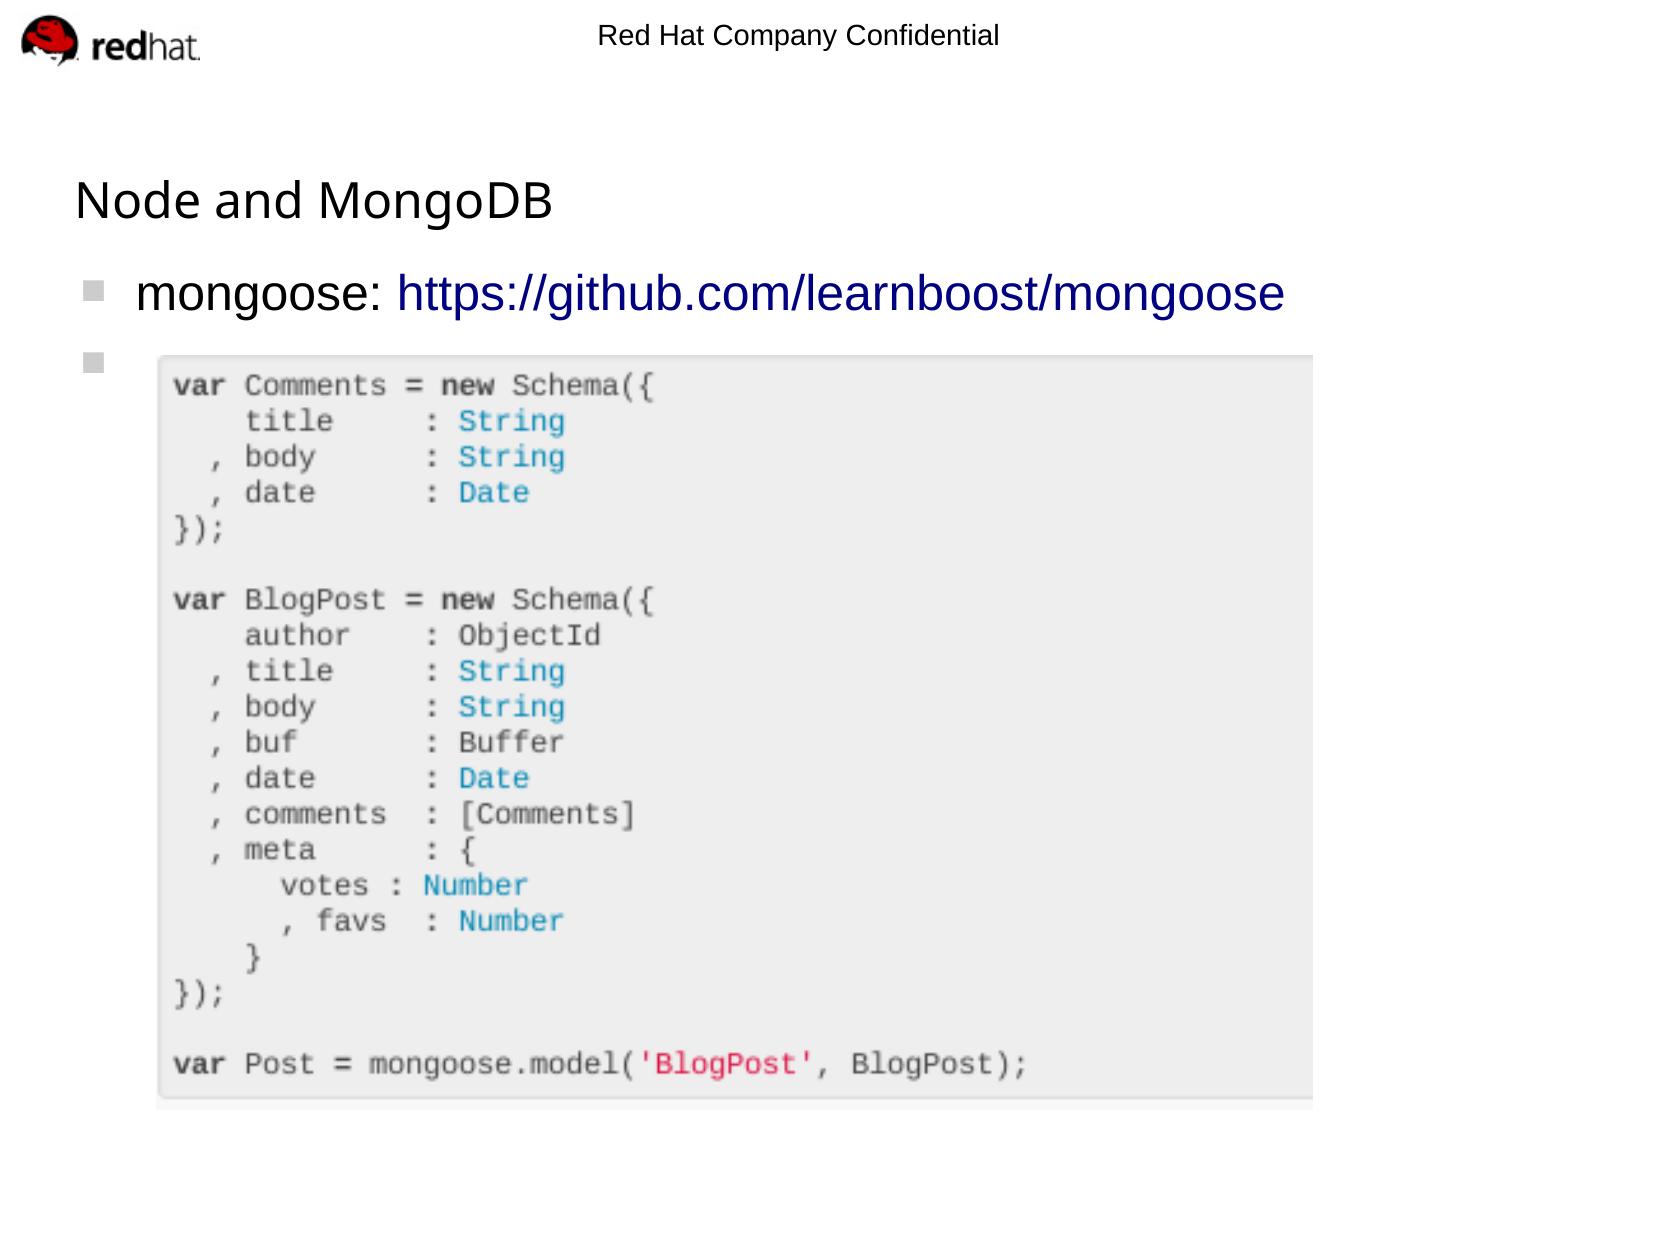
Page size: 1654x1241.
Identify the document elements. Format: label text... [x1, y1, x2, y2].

title Node and MongoDB [74, 140, 1506, 259]
list mongoose: https://github.com/learnboost/mongoose [77, 264, 1500, 1174]
picture [156, 355, 1313, 1110]
picture [20, 13, 200, 74]
